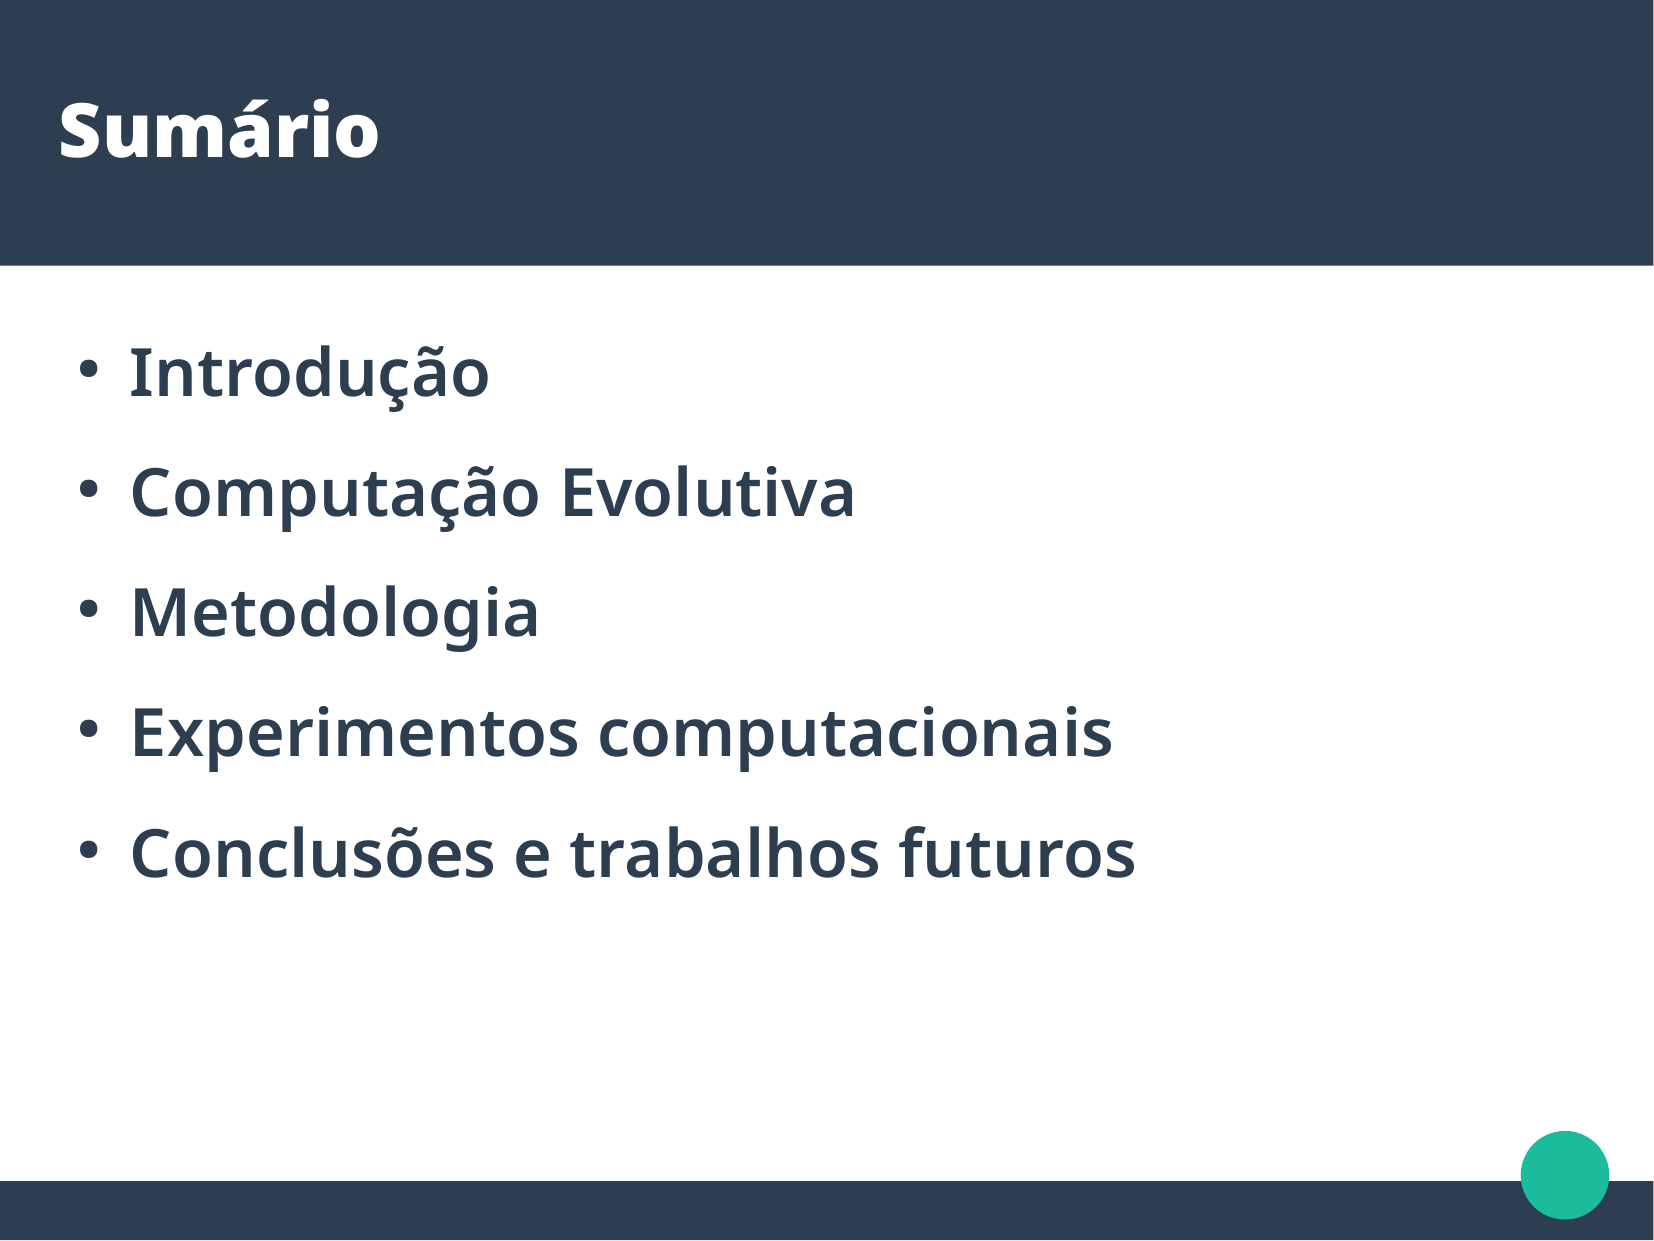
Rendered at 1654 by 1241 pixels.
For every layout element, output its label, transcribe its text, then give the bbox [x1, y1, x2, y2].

list Introdução Computação Evolutiva Metodologia Experimentos computacionais Conclusões e trabalhos futuros [59, 324, 1595, 1152]
title Sumário [59, 49, 1595, 207]
